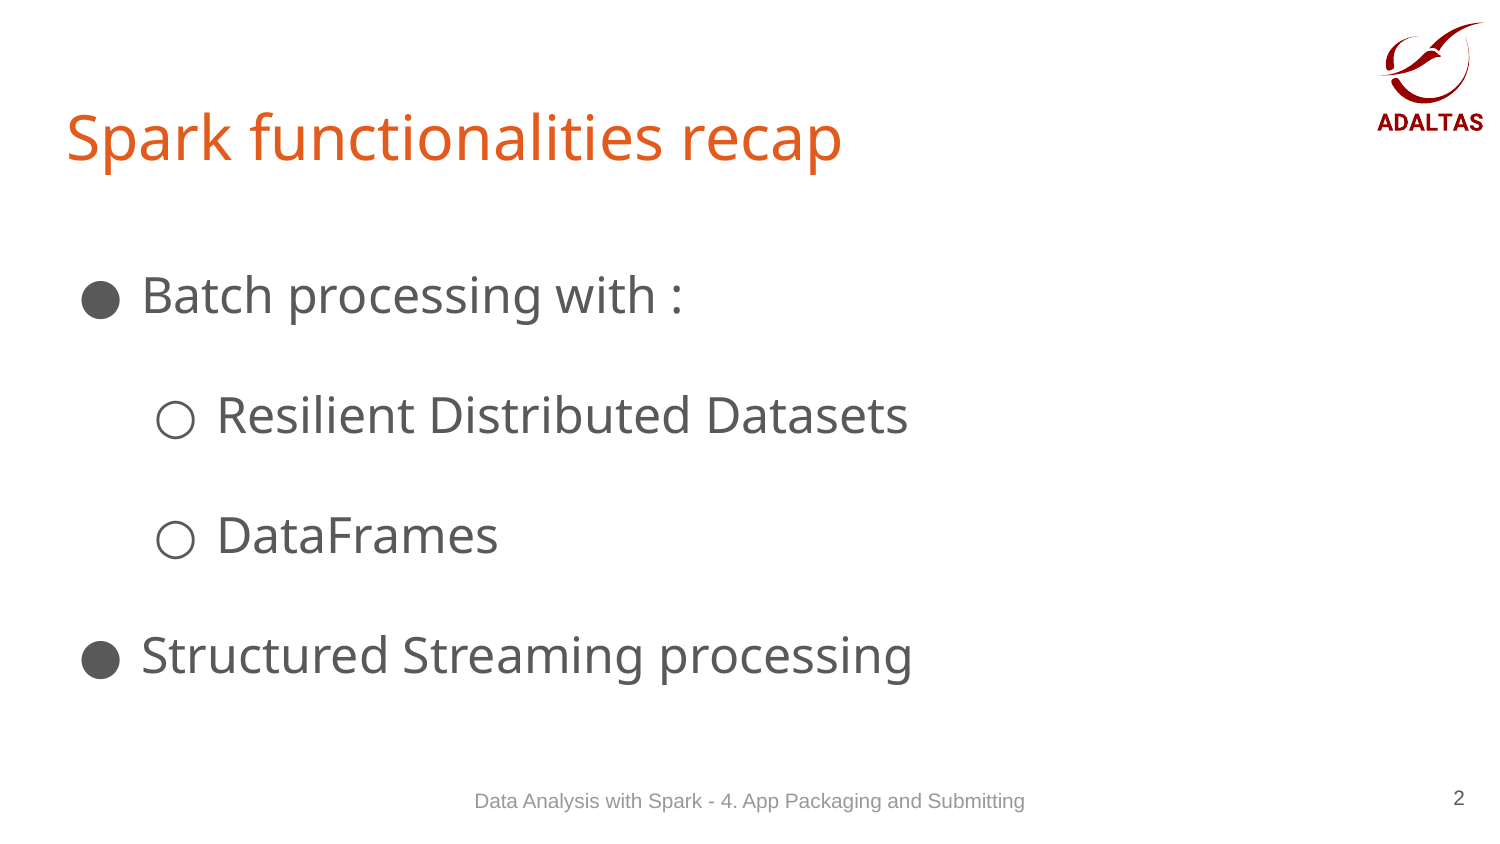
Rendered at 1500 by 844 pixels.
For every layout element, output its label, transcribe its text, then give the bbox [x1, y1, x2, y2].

title Spark functionalities recap [51, 71, 1184, 166]
text_box Data Analysis with Spark - 4. App Packaging and Submitting [436, 773, 1064, 822]
list Batch processing with : Resilient Distributed Datasets DataFrames Structured Streaming processing [51, 189, 1449, 765]
slide_number <number> [1389, 764, 1480, 830]
